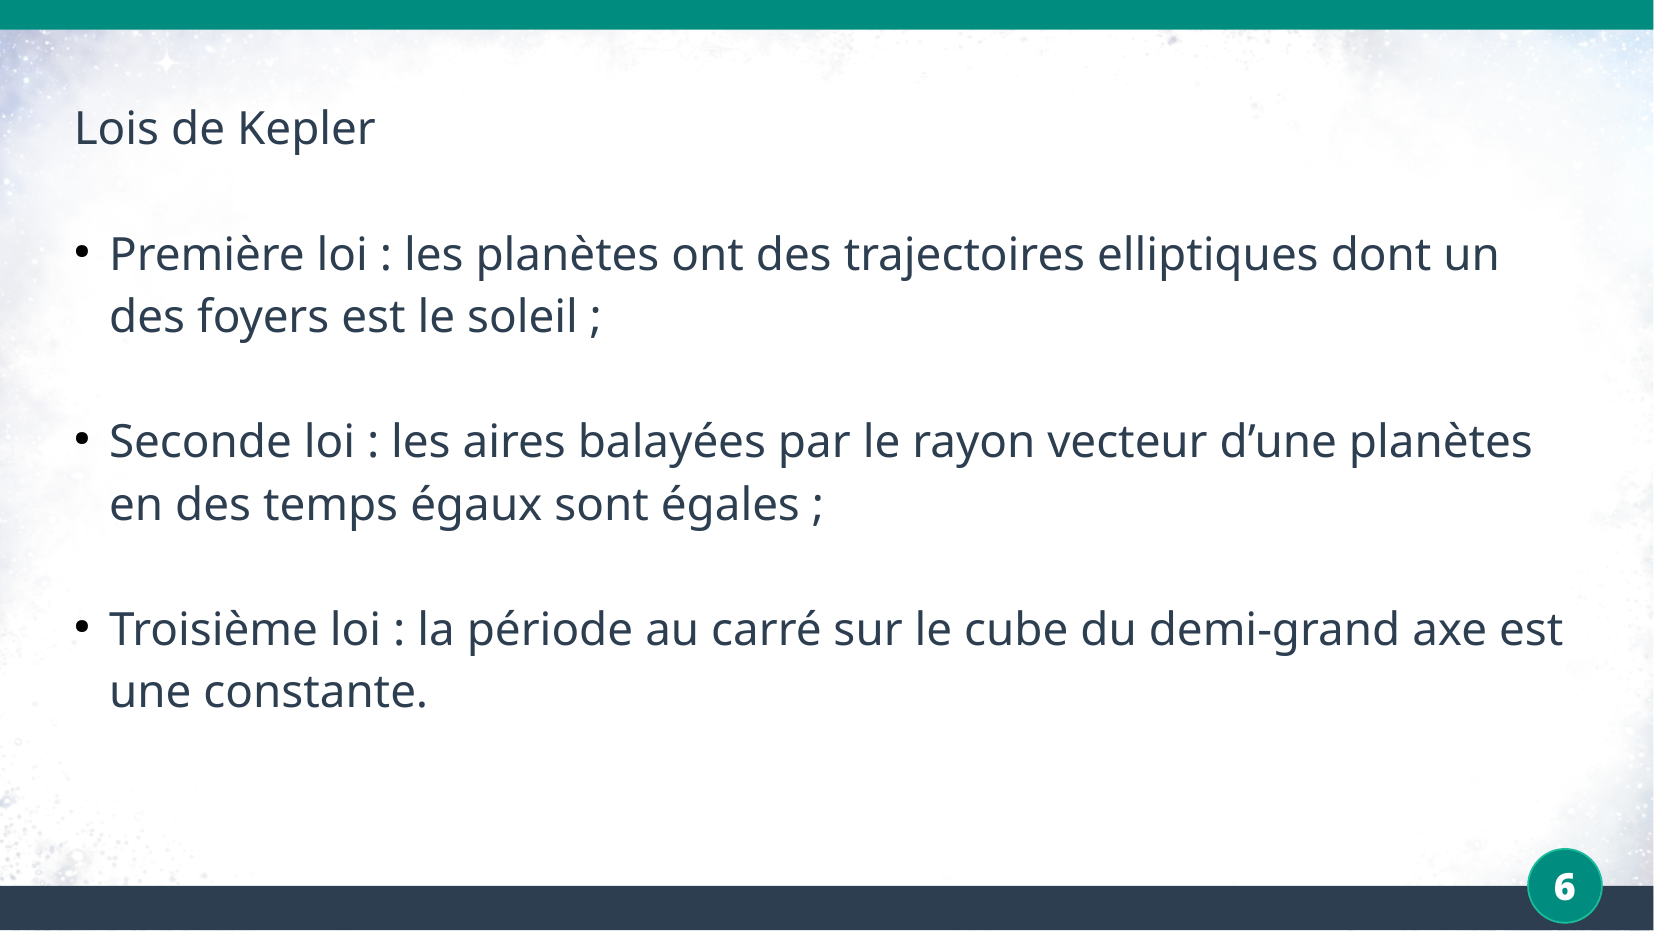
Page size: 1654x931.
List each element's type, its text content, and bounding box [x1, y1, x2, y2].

text_box Lois de Kepler Première loi : les planètes ont des trajectoires elliptiques dont un des foyers est le soleil ; Seconde loi : les aires balayées par le rayon vecteur d’une planètes en des temps égaux sont égales ; Troisième loi : la période au carré sur le cube du demi-grand axe est une constante. [59, 88, 1595, 679]
picture [0, 30, 1654, 885]
